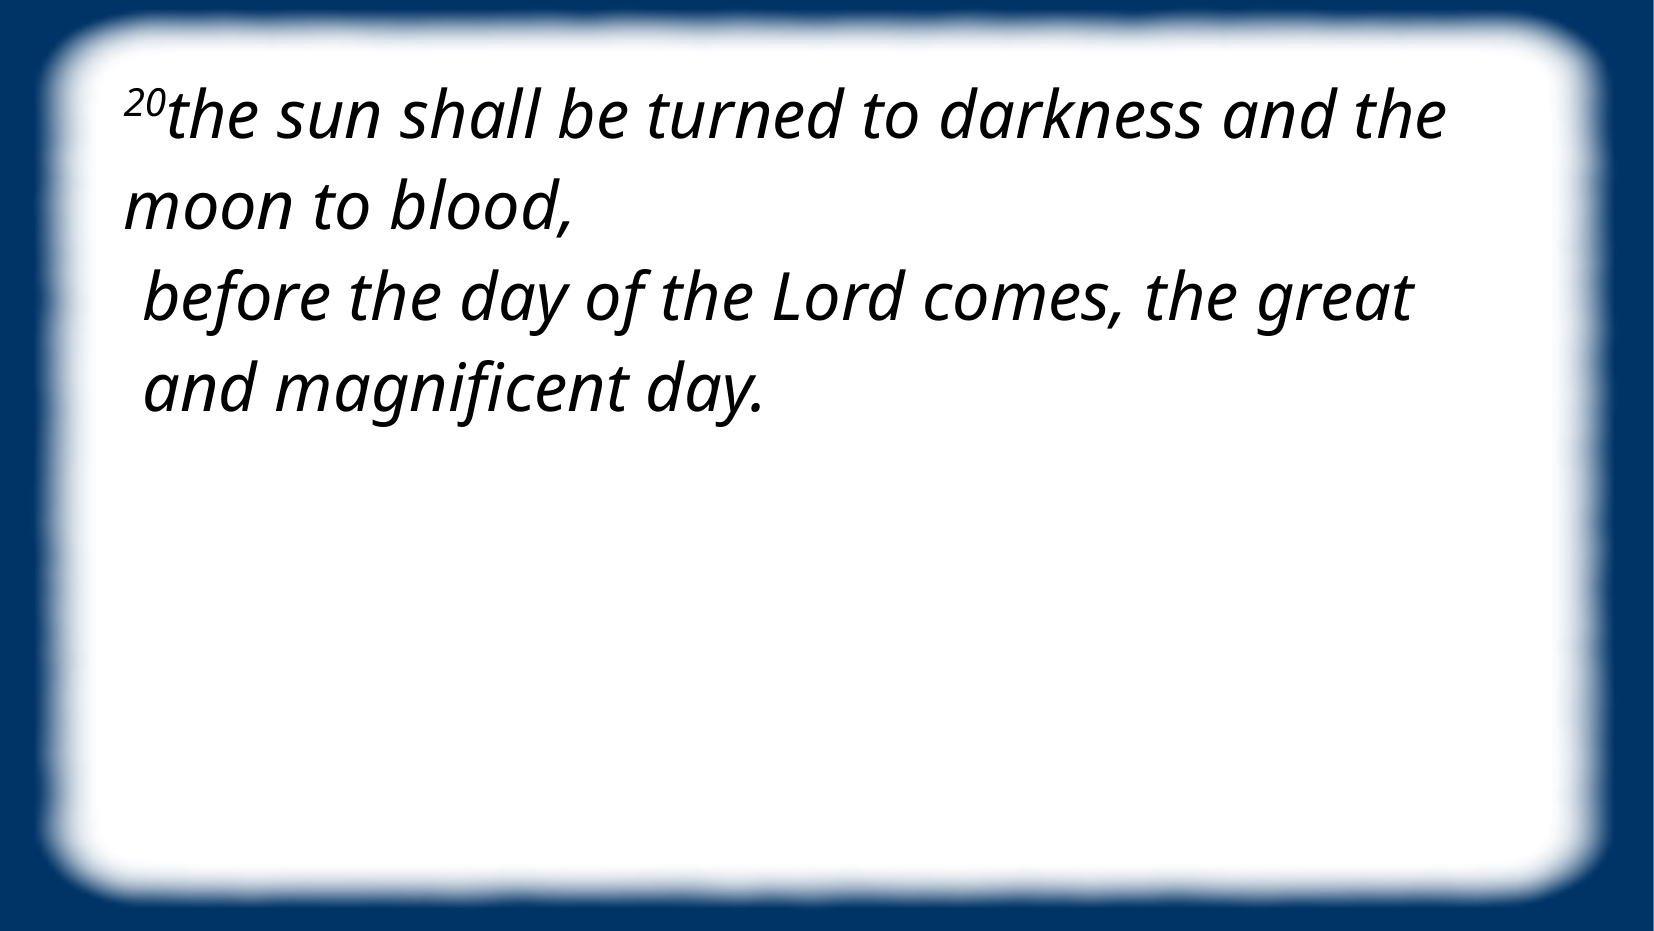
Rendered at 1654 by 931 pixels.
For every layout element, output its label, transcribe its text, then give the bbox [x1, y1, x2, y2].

picture [0, 0, 1654, 931]
text_box 20the sun shall be turned to darkness and the moon to blood, before the day of the Lord comes, the great and magnificent day. [90, 60, 1561, 436]
